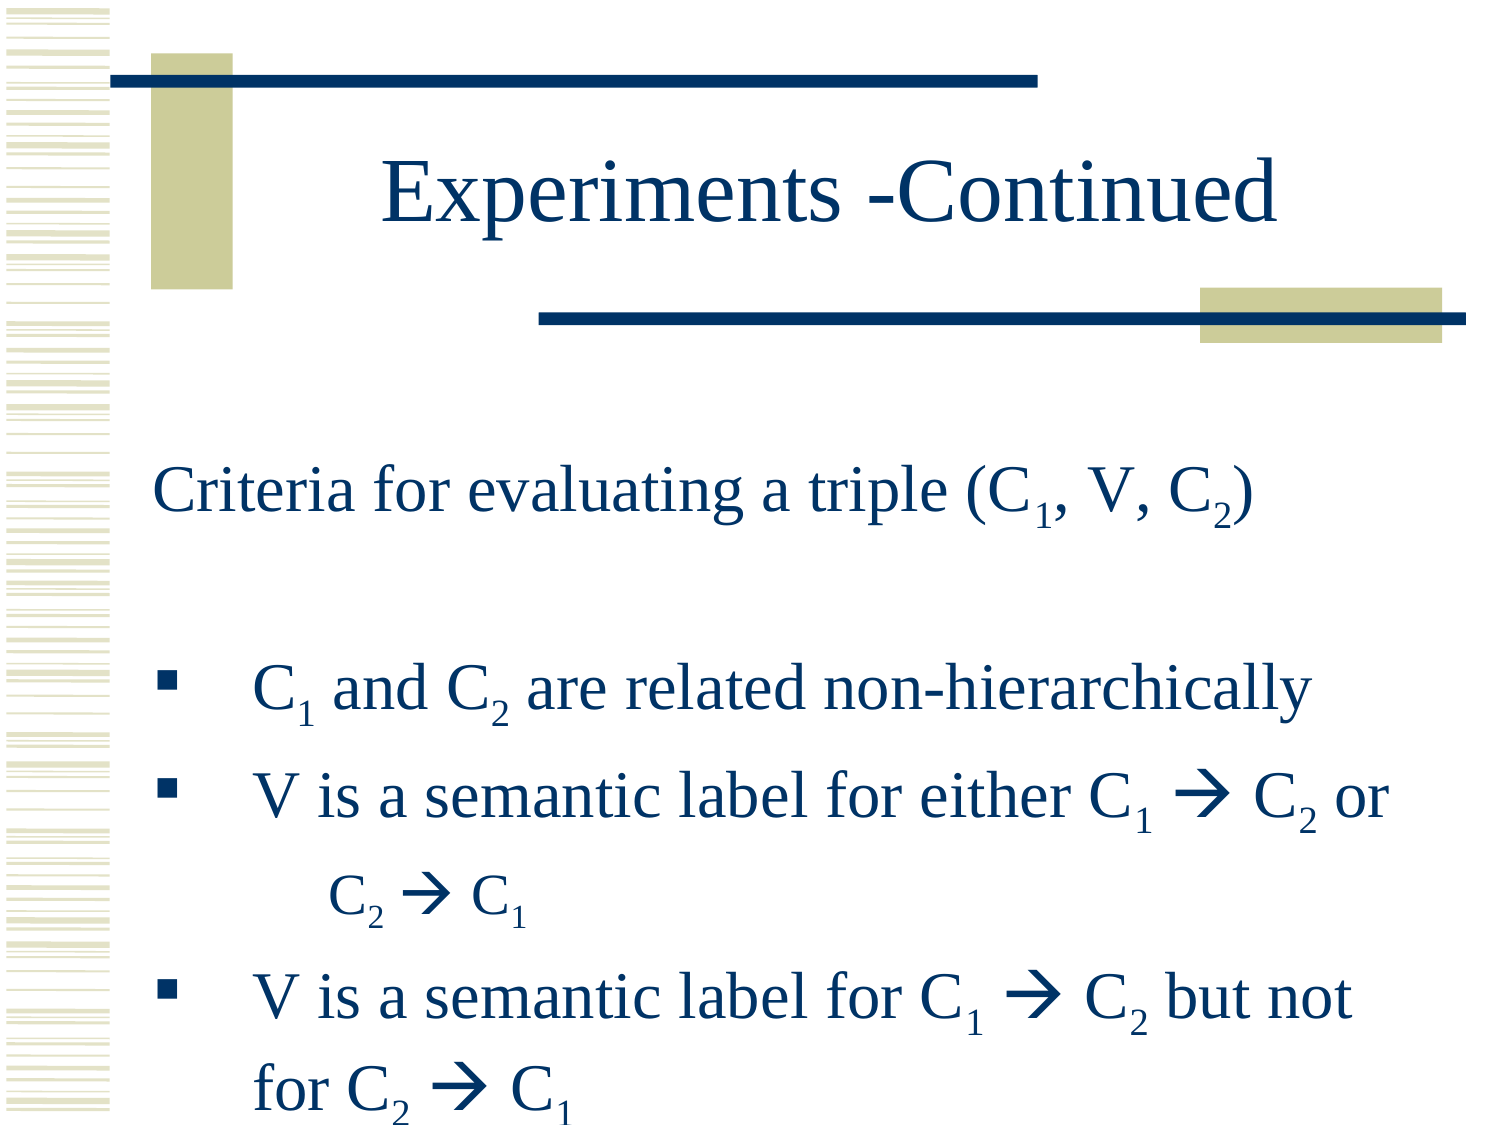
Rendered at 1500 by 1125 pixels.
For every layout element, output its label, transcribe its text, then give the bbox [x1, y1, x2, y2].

title Experiments -Continued [225, 99, 1436, 288]
list Criteria for evaluating a triple (C1, V, C2) C1 and C2 are related non-hierarchically V is a semantic label for either C1  C2 or C2  C1 V is a semantic label for C1  C2 but not for C2  C1 [137, 437, 1443, 1125]
